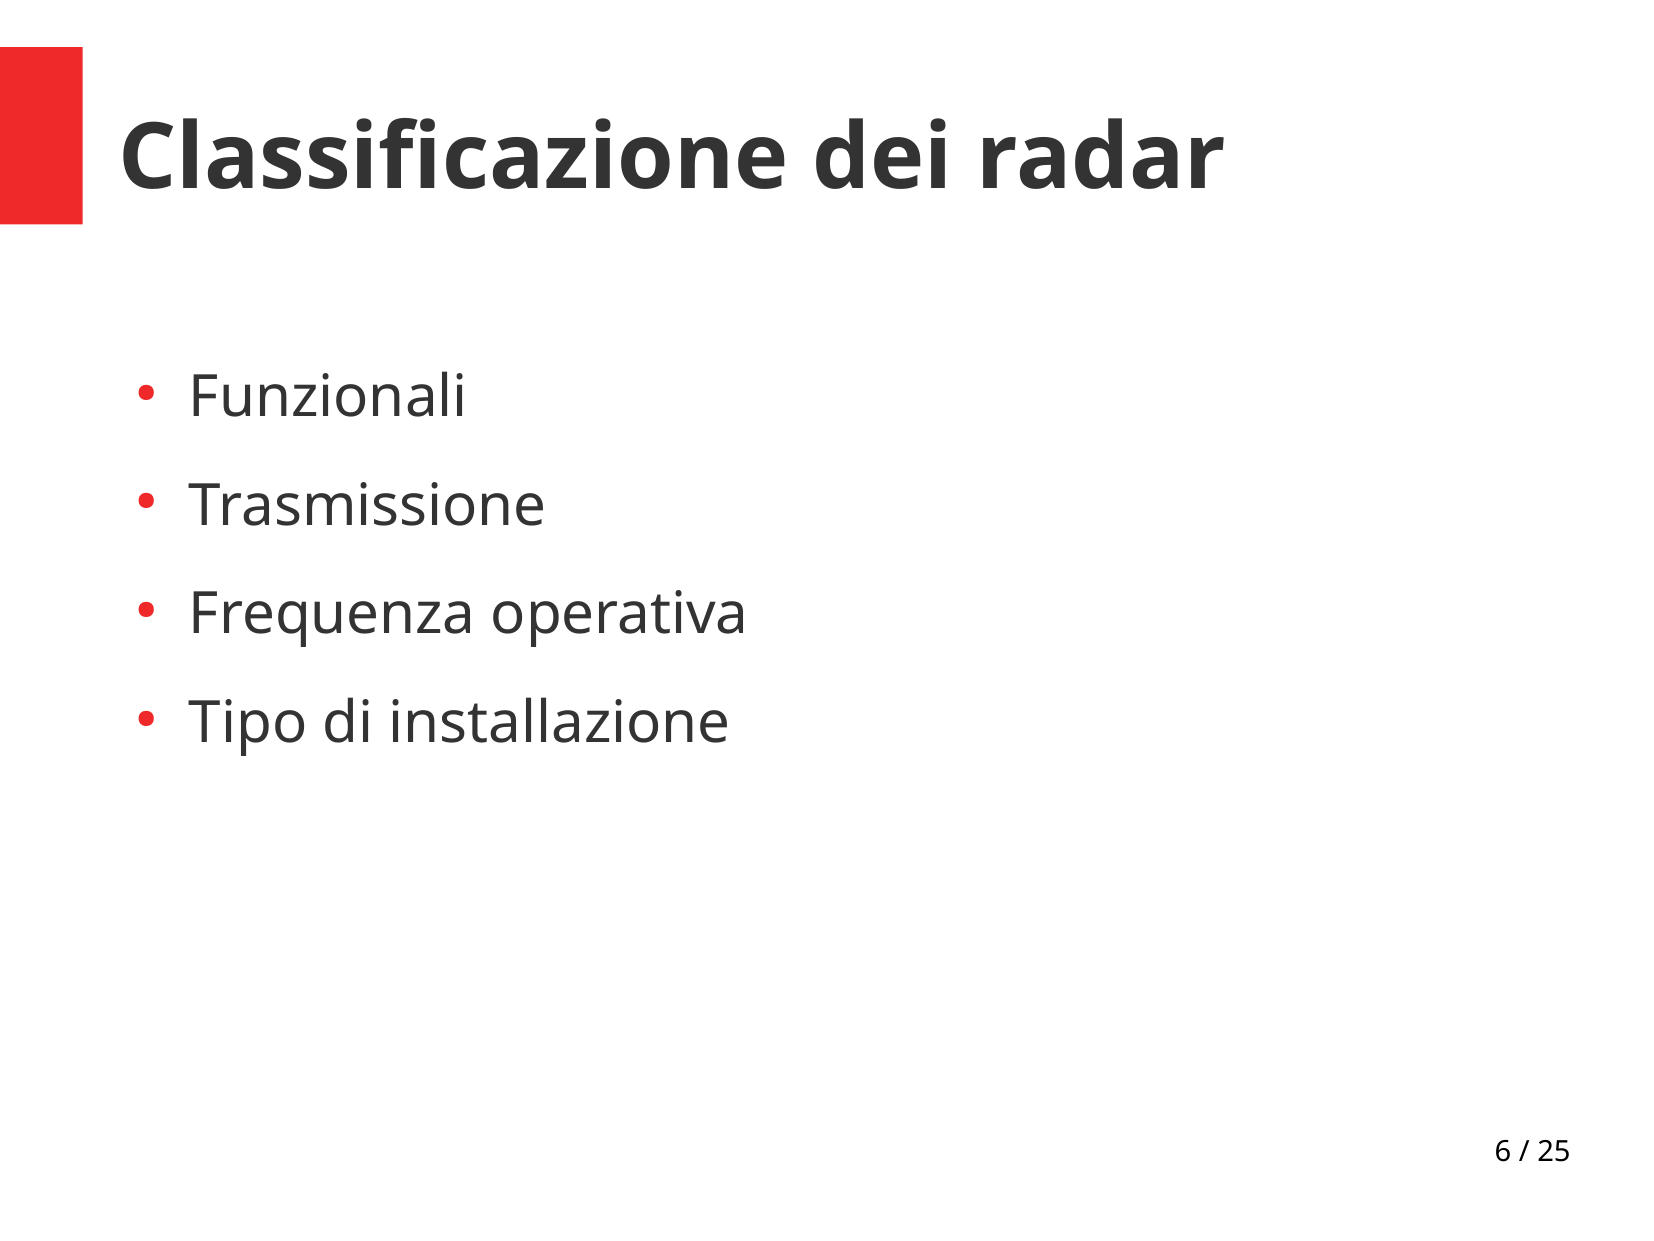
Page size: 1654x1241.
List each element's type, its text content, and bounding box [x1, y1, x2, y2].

list Funzionali Trasmissione Frequenza operativa Tipo di installazione [118, 354, 1536, 1074]
title Classificazione dei radar [118, 49, 1571, 257]
